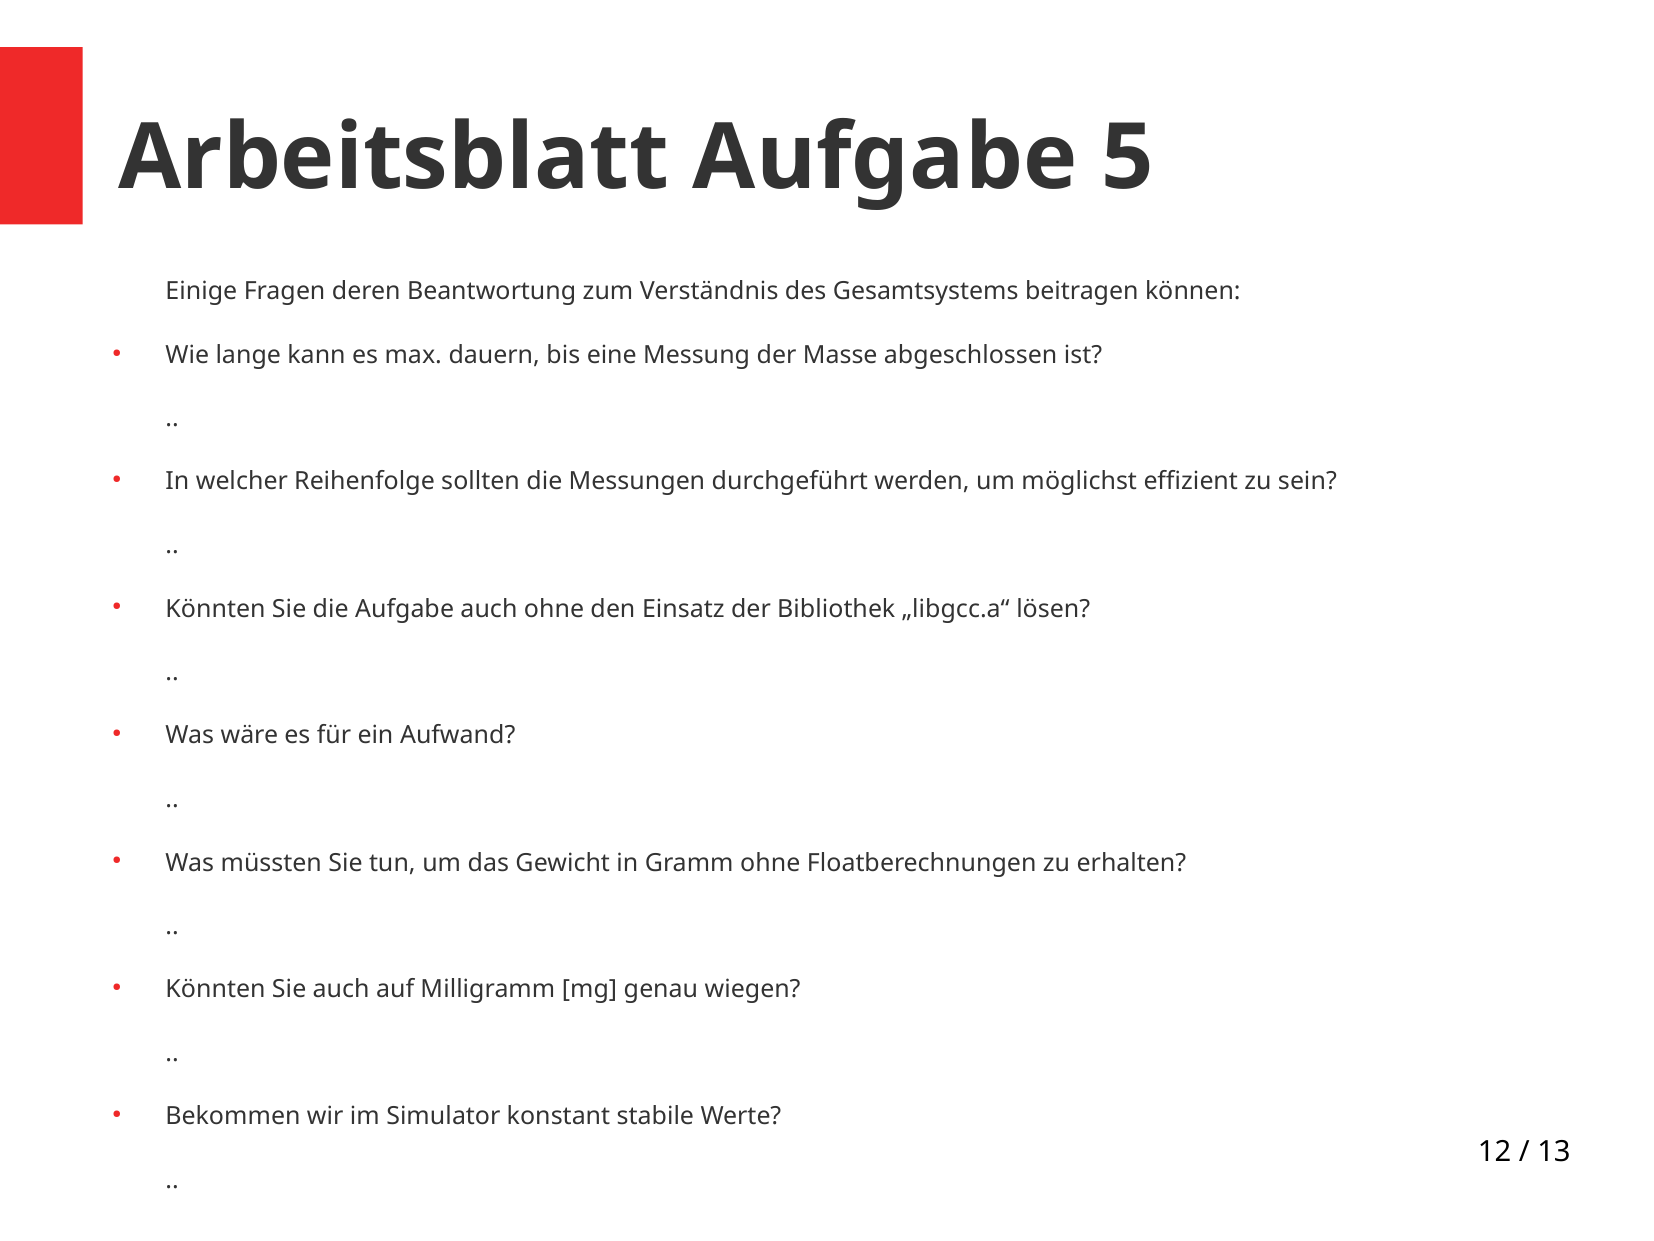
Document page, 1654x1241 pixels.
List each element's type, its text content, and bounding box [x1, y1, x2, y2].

list Einige Fragen deren Beantwortung zum Verständnis des Gesamtsystems beitragen können: Wie lange kann es max. dauern, bis eine Messung der Masse abgeschlossen ist? .. In welcher Reihenfolge sollten die Messungen durchgeführt werden, um möglichst effizient zu sein? .. Könnten Sie die Aufgabe auch ohne den Einsatz der Bibliothek „libgcc.a“ lösen? .. Was wäre es für ein Aufwand? .. Was müssten Sie tun, um das Gewicht in Gramm ohne Floatberechnungen zu erhalten? .. Könnten Sie auch auf Milligramm [mg] genau wiegen? .. Bekommen wir im Simulator konstant stabile Werte? .. [94, 272, 1512, 993]
title Arbeitsblatt Aufgabe 5 [118, 49, 1571, 257]
